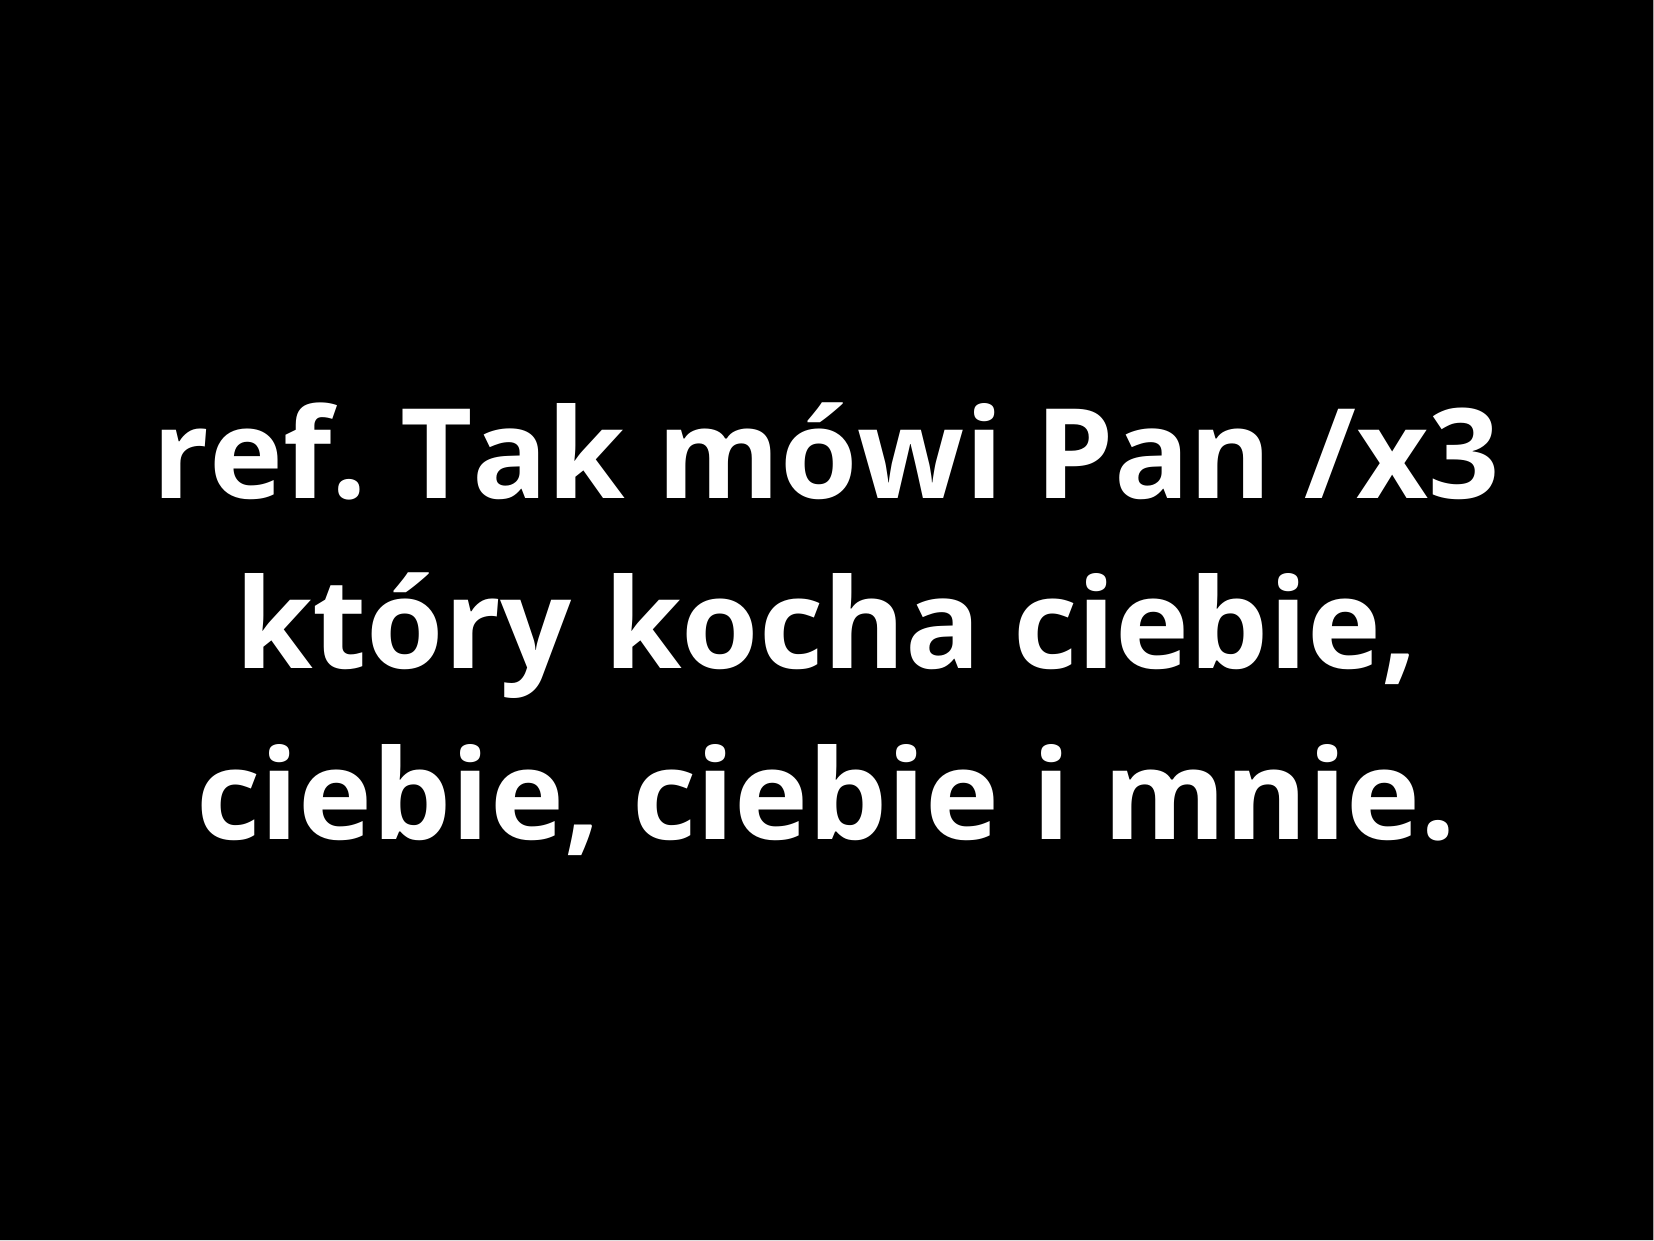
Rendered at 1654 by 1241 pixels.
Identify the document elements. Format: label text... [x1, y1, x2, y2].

title ref. Tak mówi Pan /x3 który kocha ciebie, ciebie, ciebie i mnie. [0, 0, 1654, 1241]
